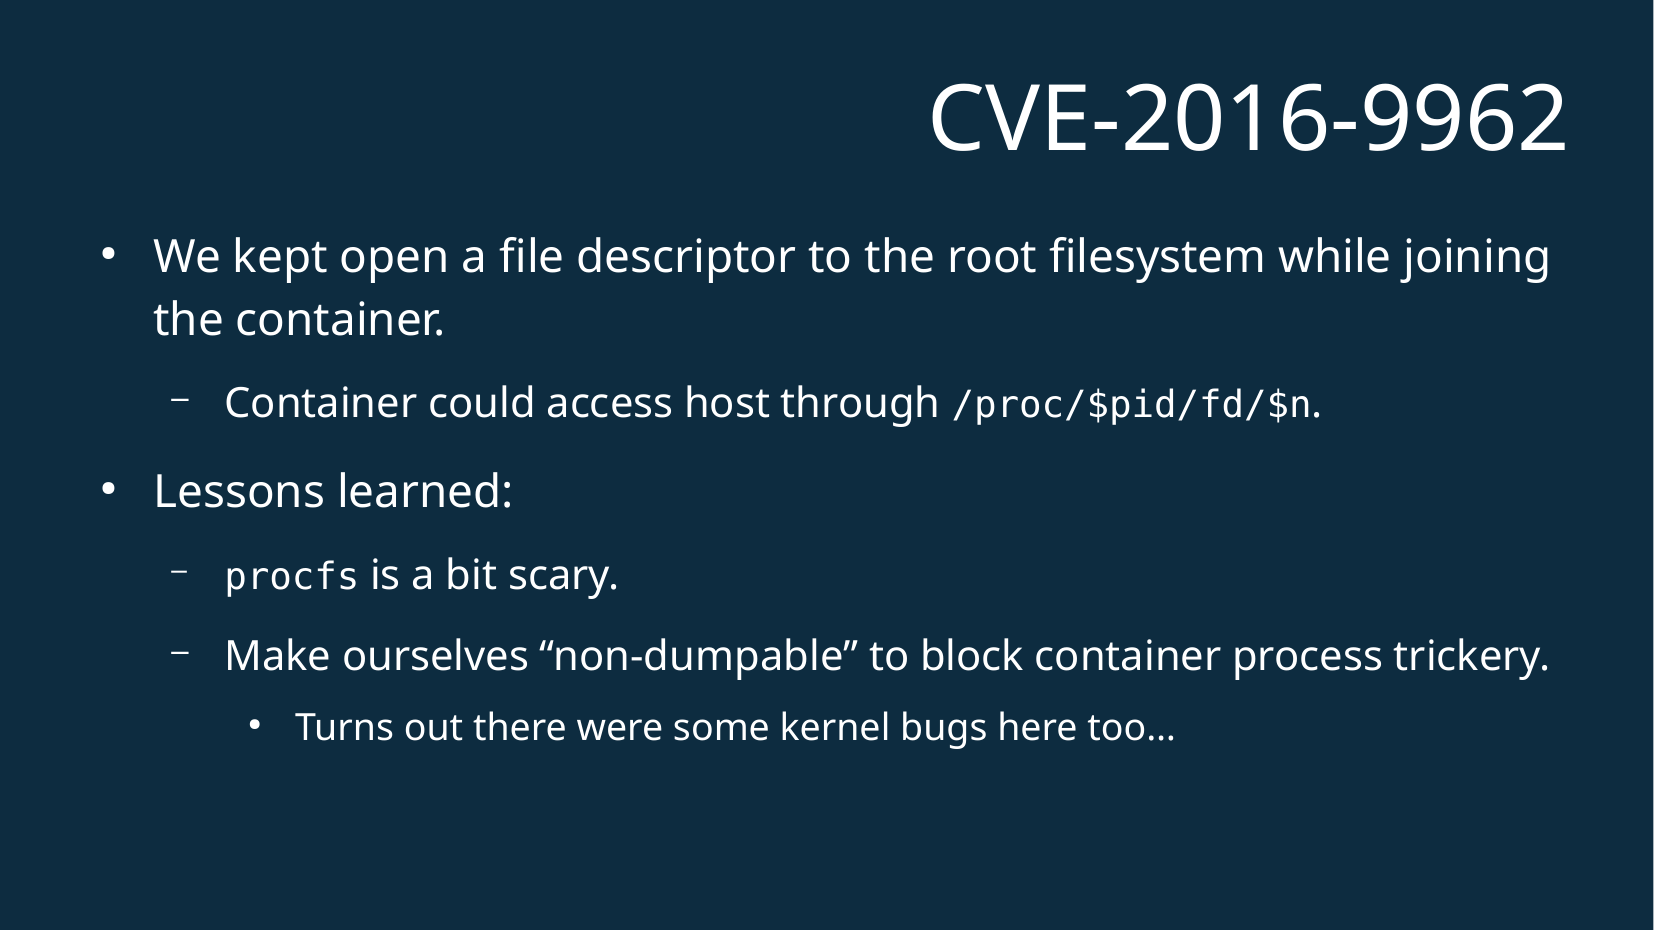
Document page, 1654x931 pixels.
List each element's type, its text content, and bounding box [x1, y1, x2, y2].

title CVE-2016-9962 [82, 37, 1571, 193]
list We kept open a file descriptor to the root filesystem while joining the container. Container could access host through /proc/$pid/fd/$n. Lessons learned: procfs is a bit scary. Make ourselves “non-dumpable” to block container process trickery. Turns out there were some kernel bugs here too… [82, 217, 1571, 758]
